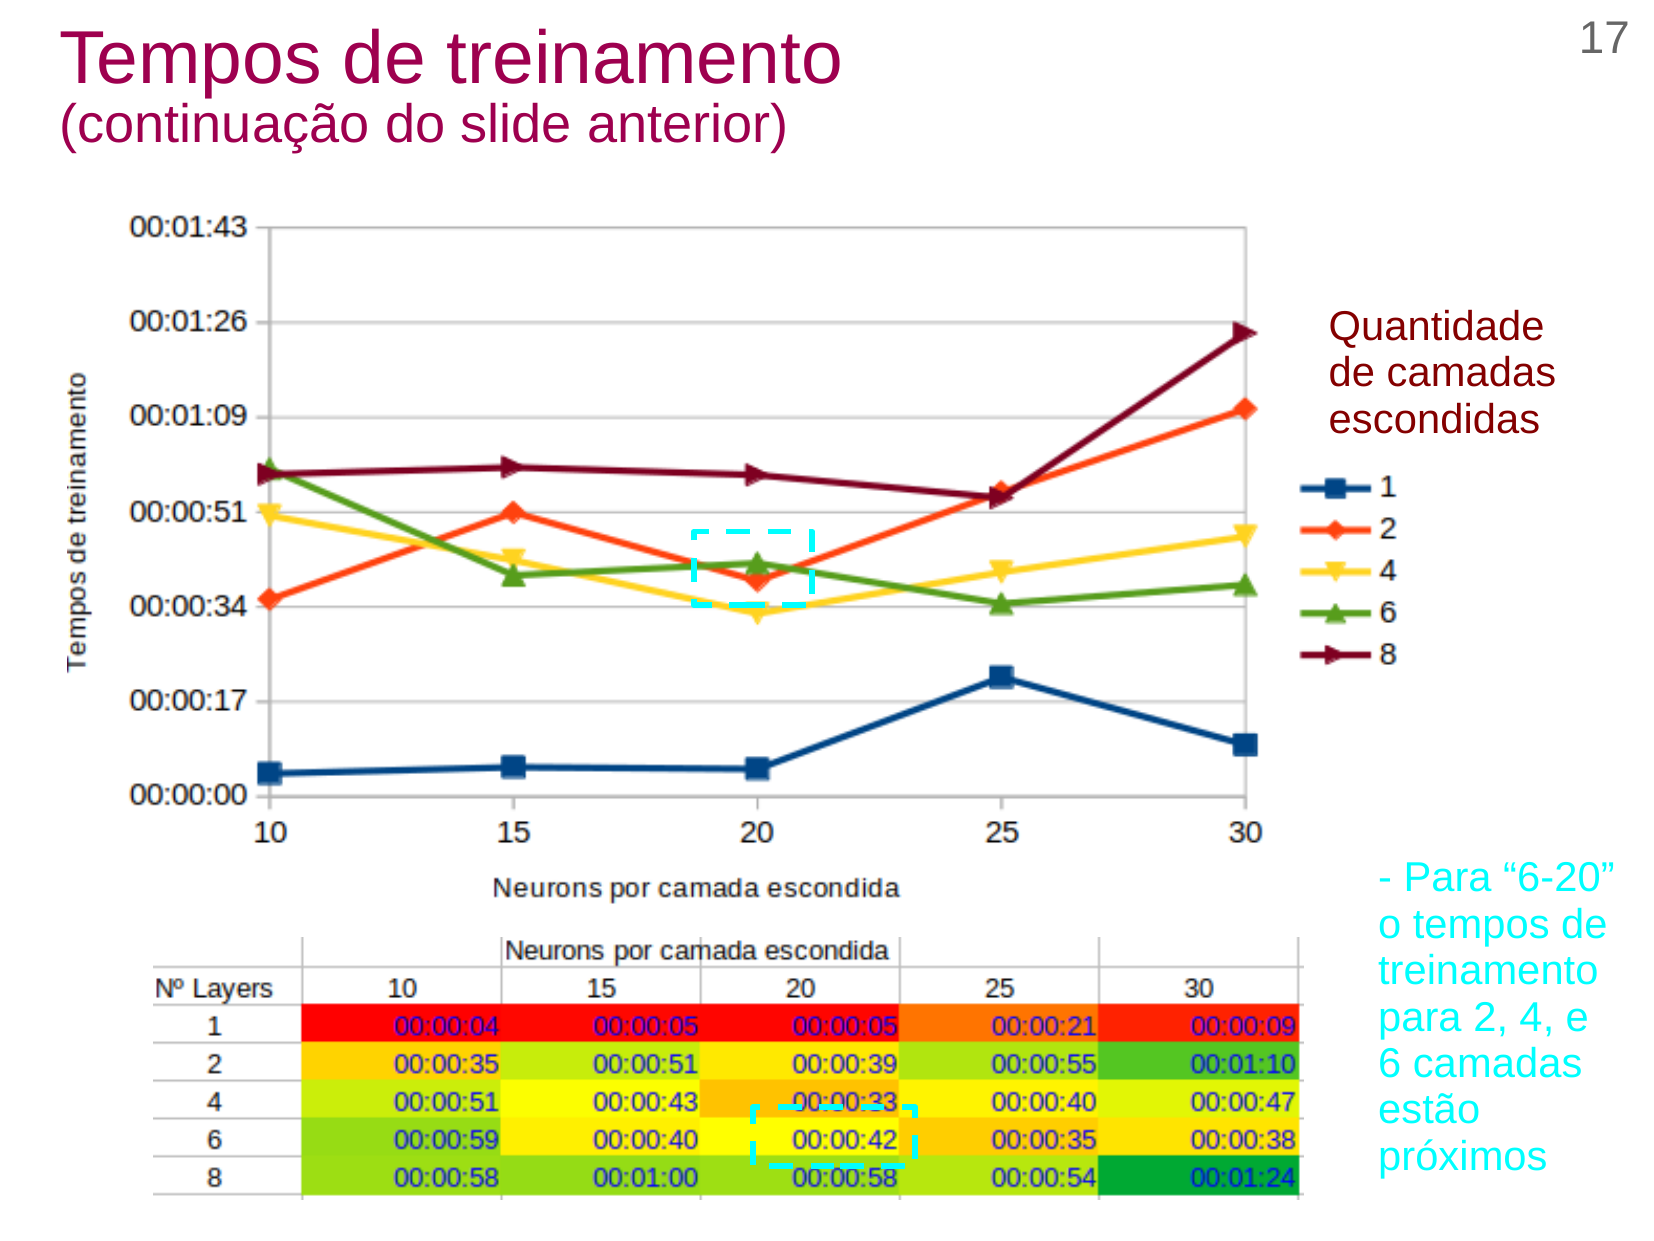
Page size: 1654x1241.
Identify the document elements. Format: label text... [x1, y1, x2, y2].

text_box - Para “6-20” o tempos de treinamento para 2, 4, e 6 camadas estão próximos [1358, 841, 1639, 1192]
picture [153, 937, 1304, 1200]
title Tempos de treinamento (continuação do slide anterior) [59, 23, 1595, 154]
picture [67, 206, 1403, 908]
text_box Quantidade de camadas escondidas [1313, 295, 1616, 465]
